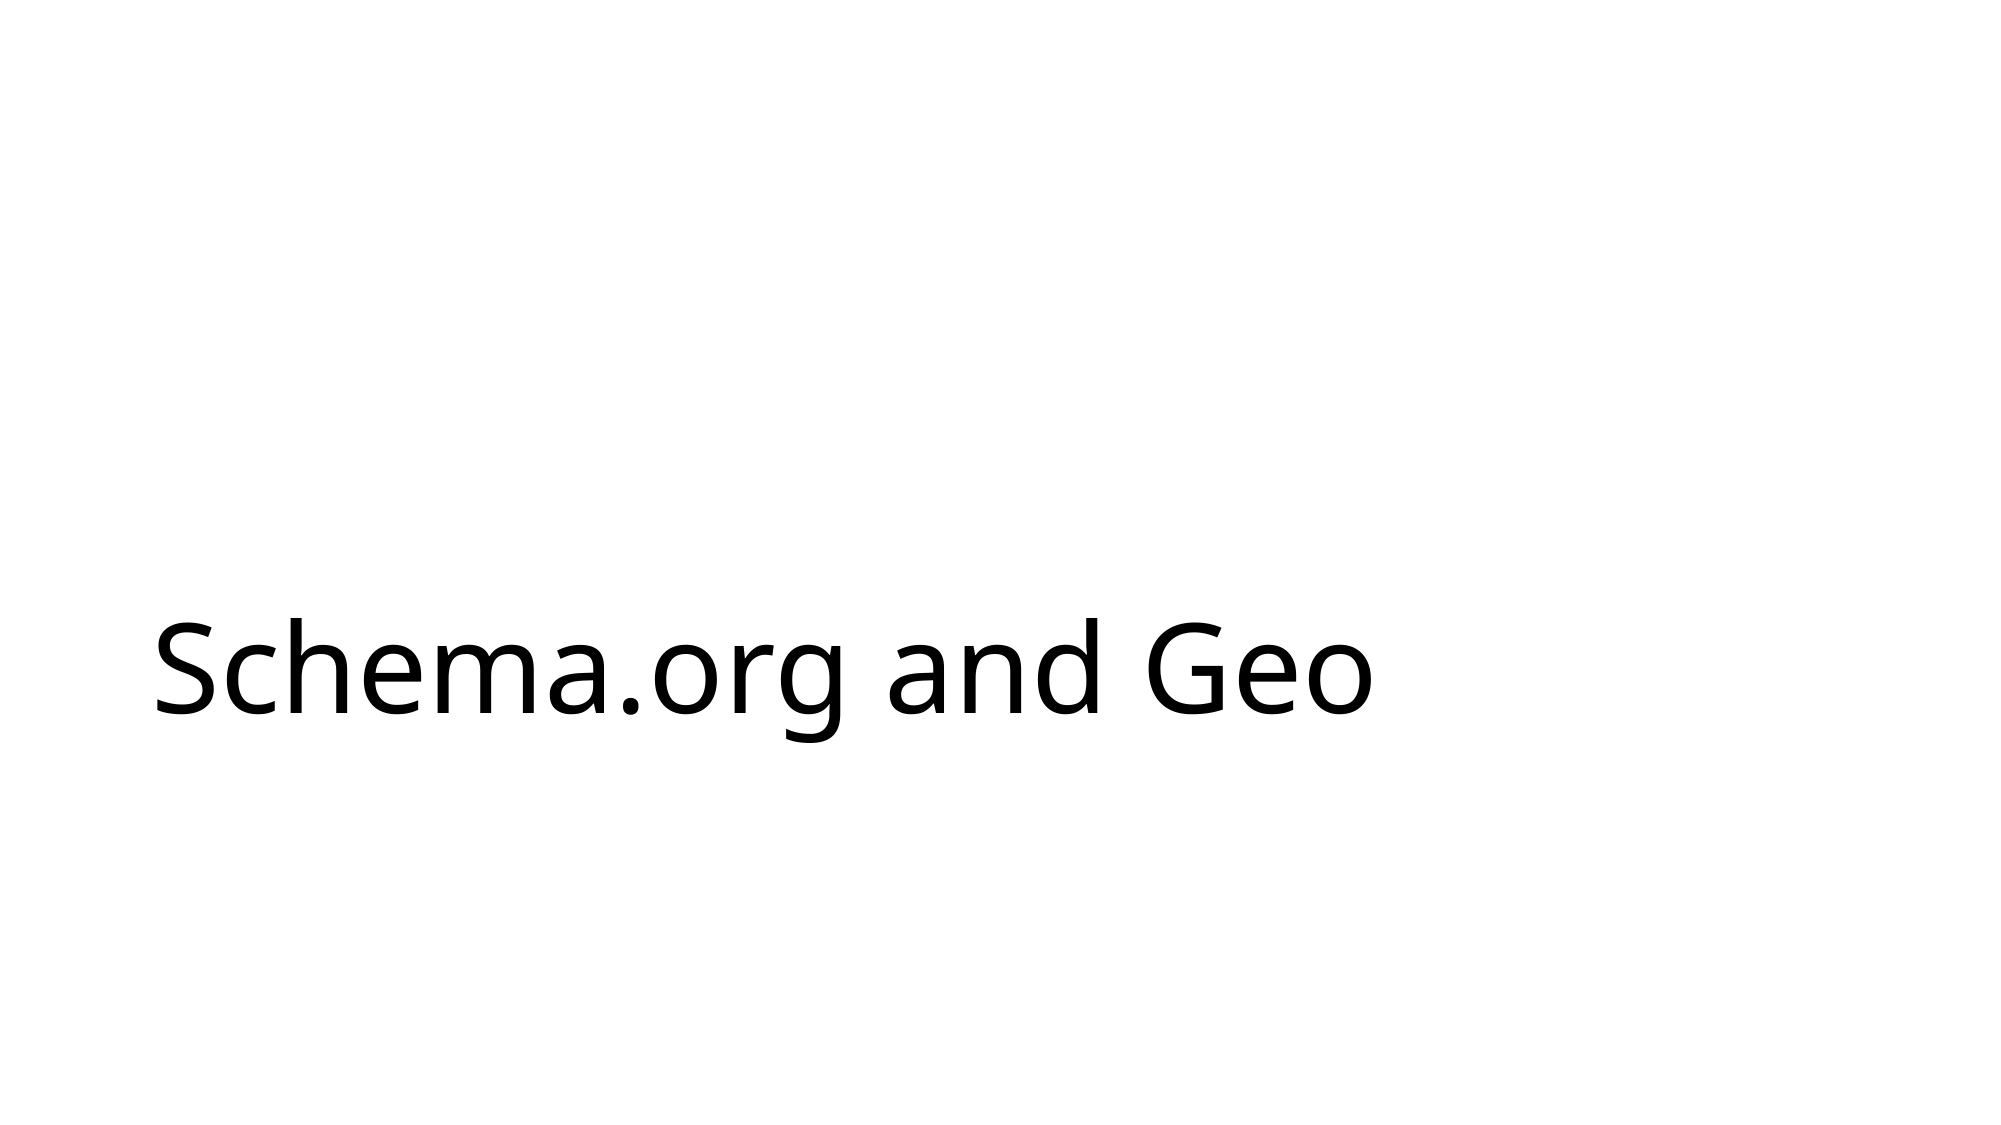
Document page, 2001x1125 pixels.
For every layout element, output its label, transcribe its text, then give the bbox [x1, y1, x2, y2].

title Schema.org and Geo [136, 280, 1862, 749]
